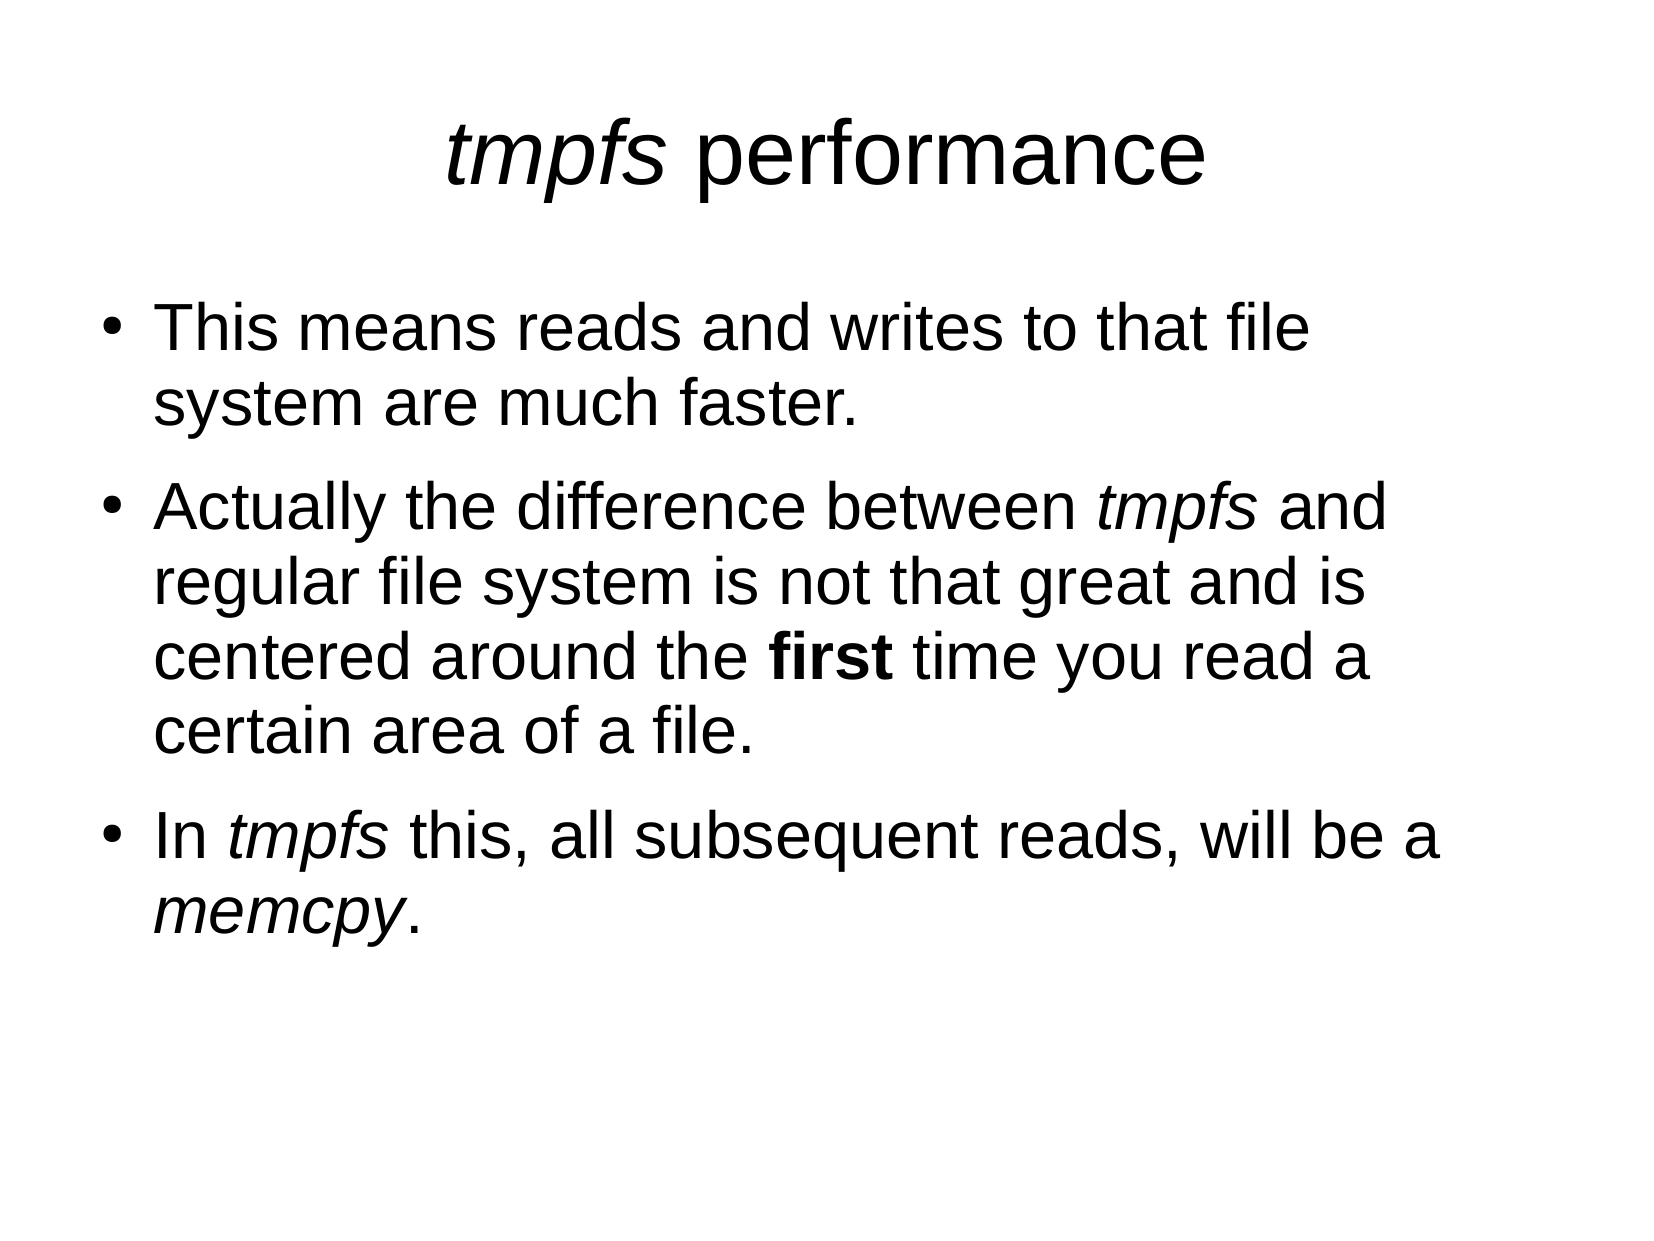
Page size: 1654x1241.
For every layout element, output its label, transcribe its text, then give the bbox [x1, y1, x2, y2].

list This means reads and writes to that file system are much faster. Actually the difference between tmpfs and regular file system is not that great and is centered around the first time you read a certain area of a file. In tmpfs this, all subsequent reads, will be a memcpy. [82, 290, 1538, 1010]
title tmpfs performance [82, 49, 1571, 257]
